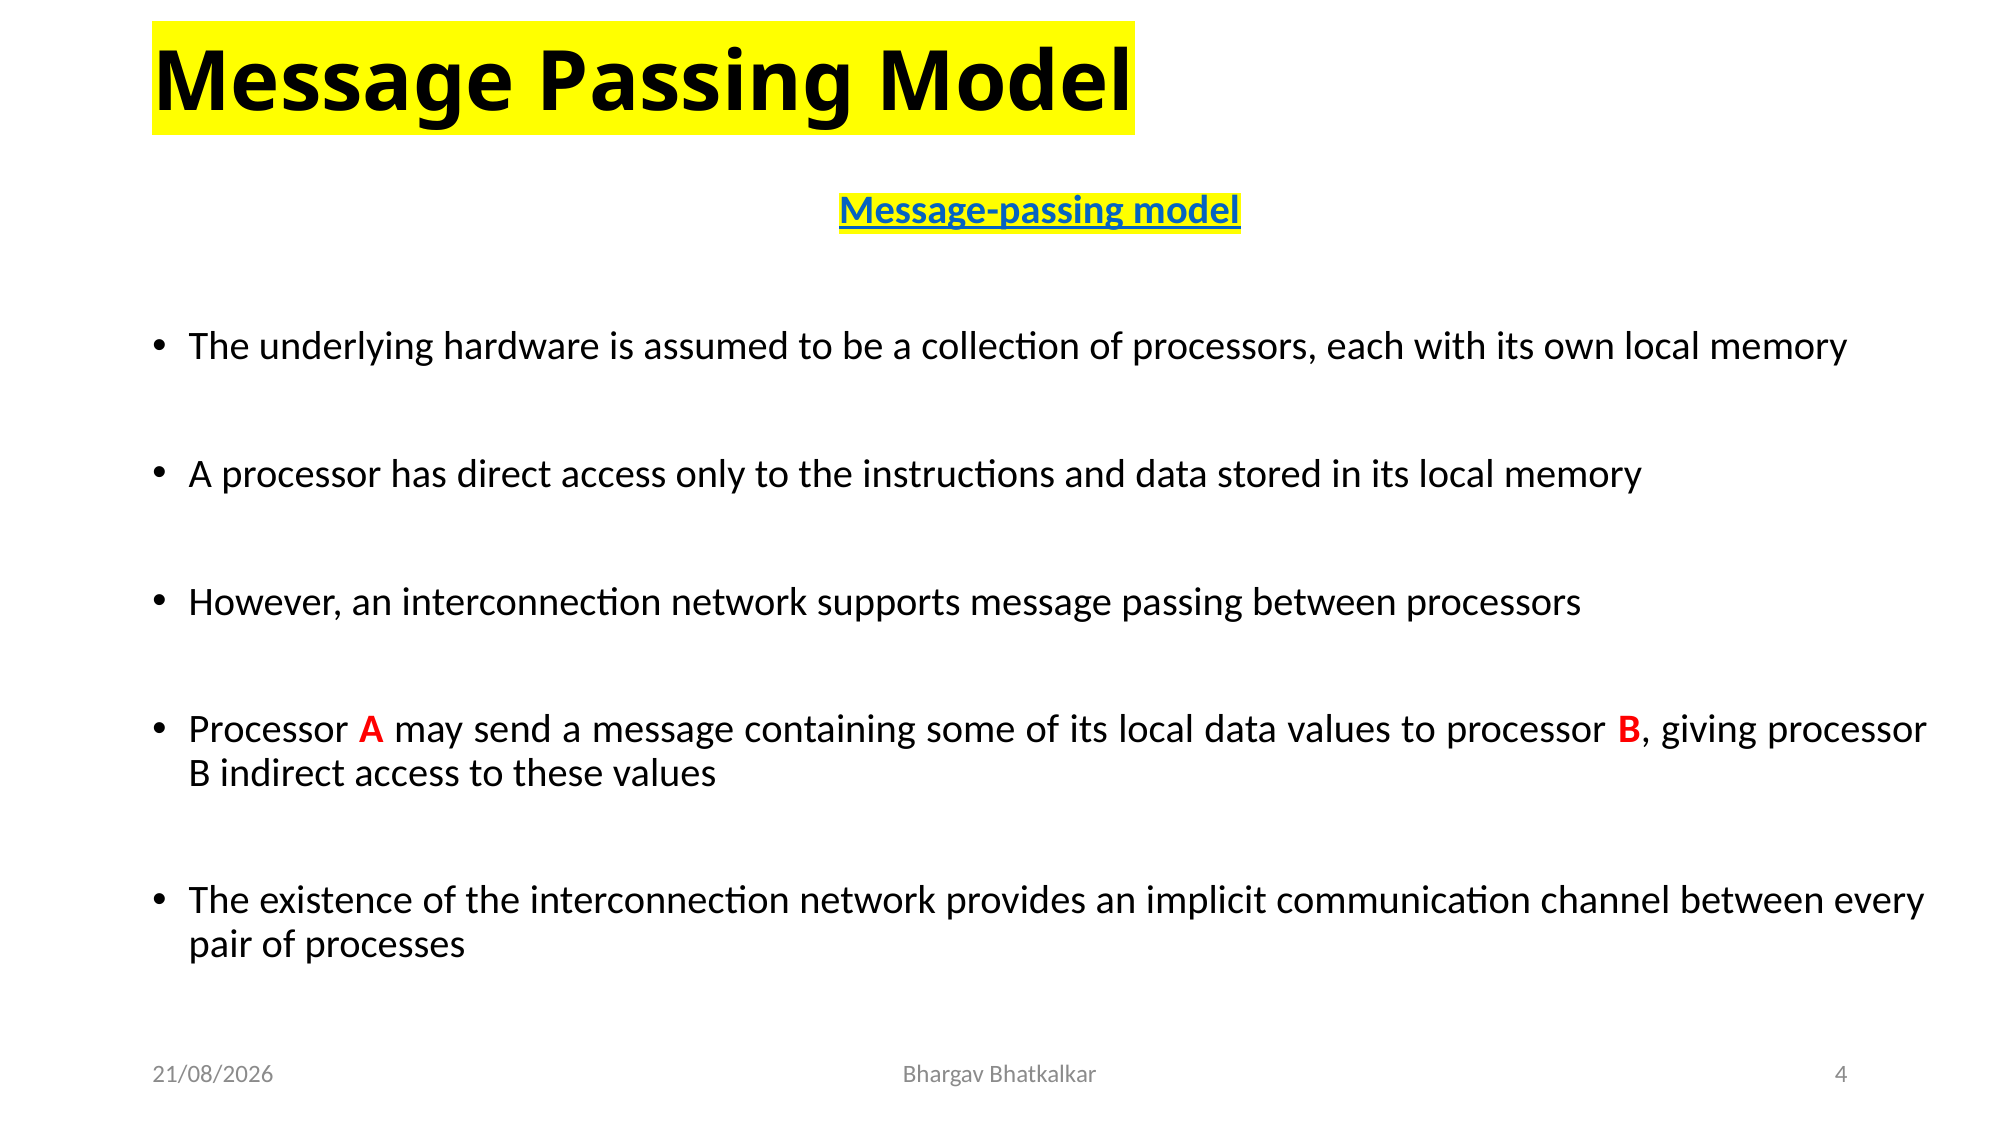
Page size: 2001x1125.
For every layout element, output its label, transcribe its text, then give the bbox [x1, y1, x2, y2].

title Message Passing Model [137, 22, 1863, 146]
footer Bhargav Bhatkalkar [662, 1042, 1338, 1103]
list Message-passing model The underlying hardware is assumed to be a collection of processors, each with its own local memory A processor has direct access only to the instructions and data stored in its local memory However, an interconnection network supports message passing between processors Processor A may send a message containing some of its local data values to processor B, giving processor B indirect access to these values The existence of the interconnection network provides an implicit communication channel between every pair of processes [137, 180, 1943, 978]
slide_number 25/02/2021 [137, 1042, 588, 1103]
slide_number <number> [1412, 1042, 1863, 1103]
